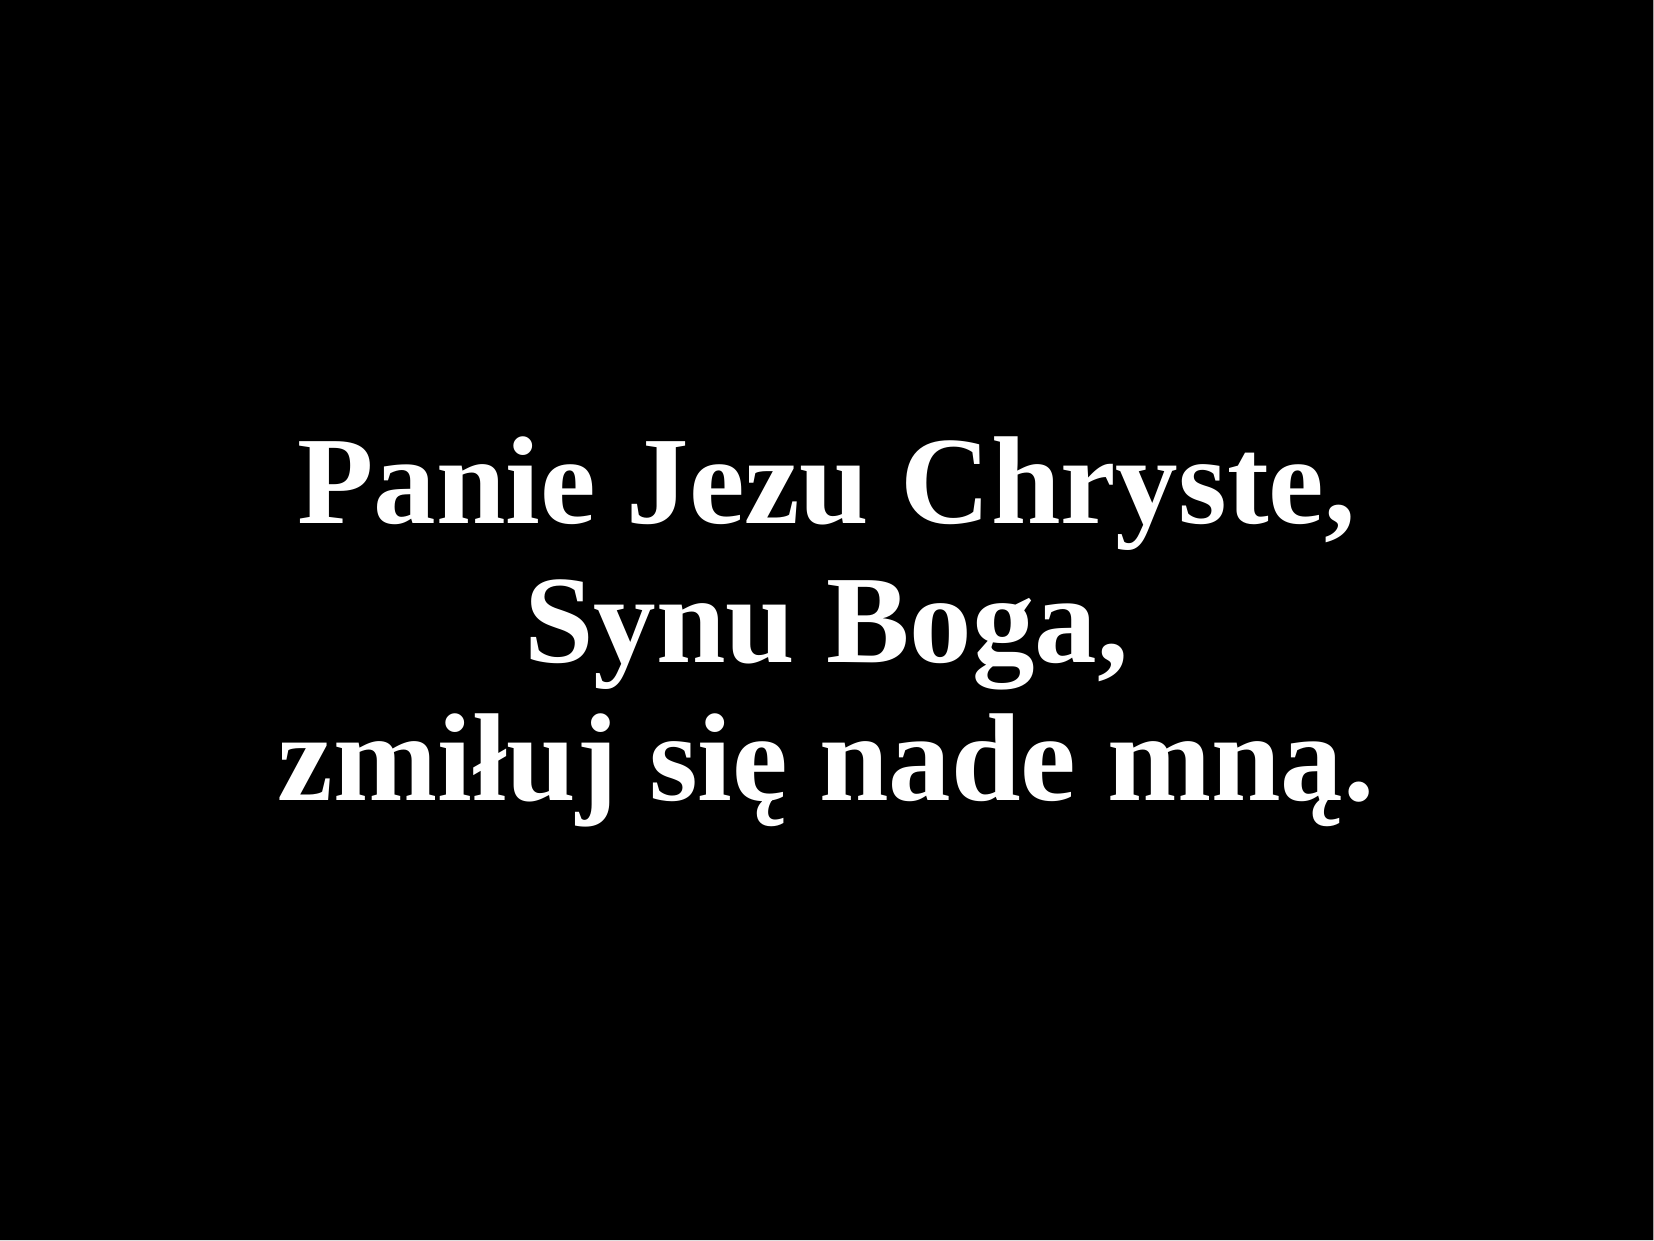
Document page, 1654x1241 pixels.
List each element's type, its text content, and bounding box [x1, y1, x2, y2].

title Panie Jezu Chryste, Synu Boga, zmiłuj się nade mną. [0, 0, 1654, 1241]
